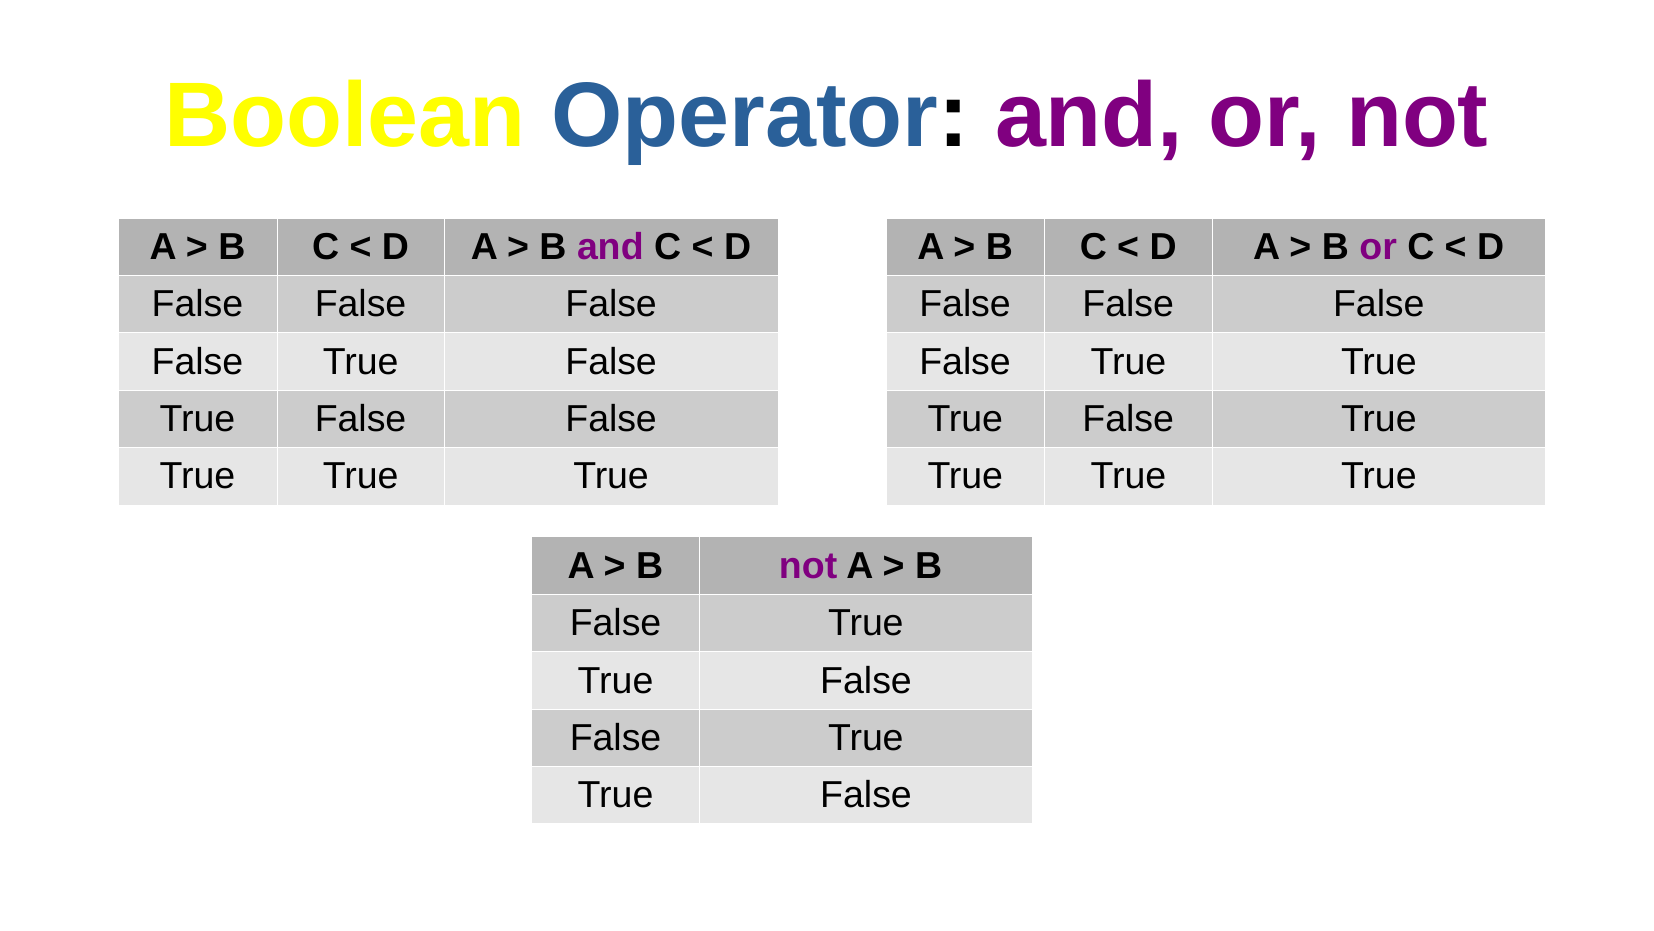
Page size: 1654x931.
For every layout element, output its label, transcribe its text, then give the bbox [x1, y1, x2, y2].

table_cell True [887, 448, 1044, 505]
table_header A > B [119, 219, 277, 275]
table_header not A > B [700, 537, 1032, 594]
table_cell True [119, 448, 277, 505]
title Boolean Operator: and, or, not [82, 37, 1571, 193]
table_cell False [1045, 391, 1212, 447]
table_cell True [700, 710, 1032, 766]
table_cell False [1213, 276, 1545, 332]
table_header A > B or C < D [1213, 219, 1545, 275]
table_cell False [887, 333, 1044, 390]
table_cell True [1213, 448, 1545, 505]
table_cell False [119, 333, 277, 390]
table_cell True [1045, 448, 1212, 505]
table_cell False [1045, 276, 1212, 332]
table_header C < D [278, 219, 444, 275]
table_cell False [532, 710, 699, 766]
table_header C < D [1045, 219, 1212, 275]
table_cell False [445, 391, 778, 447]
table_header A > B and C < D [445, 219, 778, 275]
table_cell True [1045, 333, 1212, 390]
table_cell True [278, 333, 444, 390]
table_cell True [532, 767, 699, 823]
table_cell True [278, 448, 444, 505]
table_cell False [700, 652, 1032, 709]
table_header A > B [887, 219, 1044, 275]
table_cell False [278, 391, 444, 447]
table_cell False [445, 333, 778, 390]
table_cell True [445, 448, 778, 505]
table_cell True [119, 391, 277, 447]
table_cell False [700, 767, 1032, 823]
table_cell True [700, 595, 1032, 651]
table_header A > B [532, 537, 699, 594]
table_cell False [445, 276, 778, 332]
table_cell True [532, 652, 699, 709]
table_cell False [532, 595, 699, 651]
table_cell False [278, 276, 444, 332]
table_cell True [1213, 333, 1545, 390]
table_cell False [119, 276, 277, 332]
table_cell True [887, 391, 1044, 447]
table_cell False [887, 276, 1044, 332]
table_cell True [1213, 391, 1545, 447]
